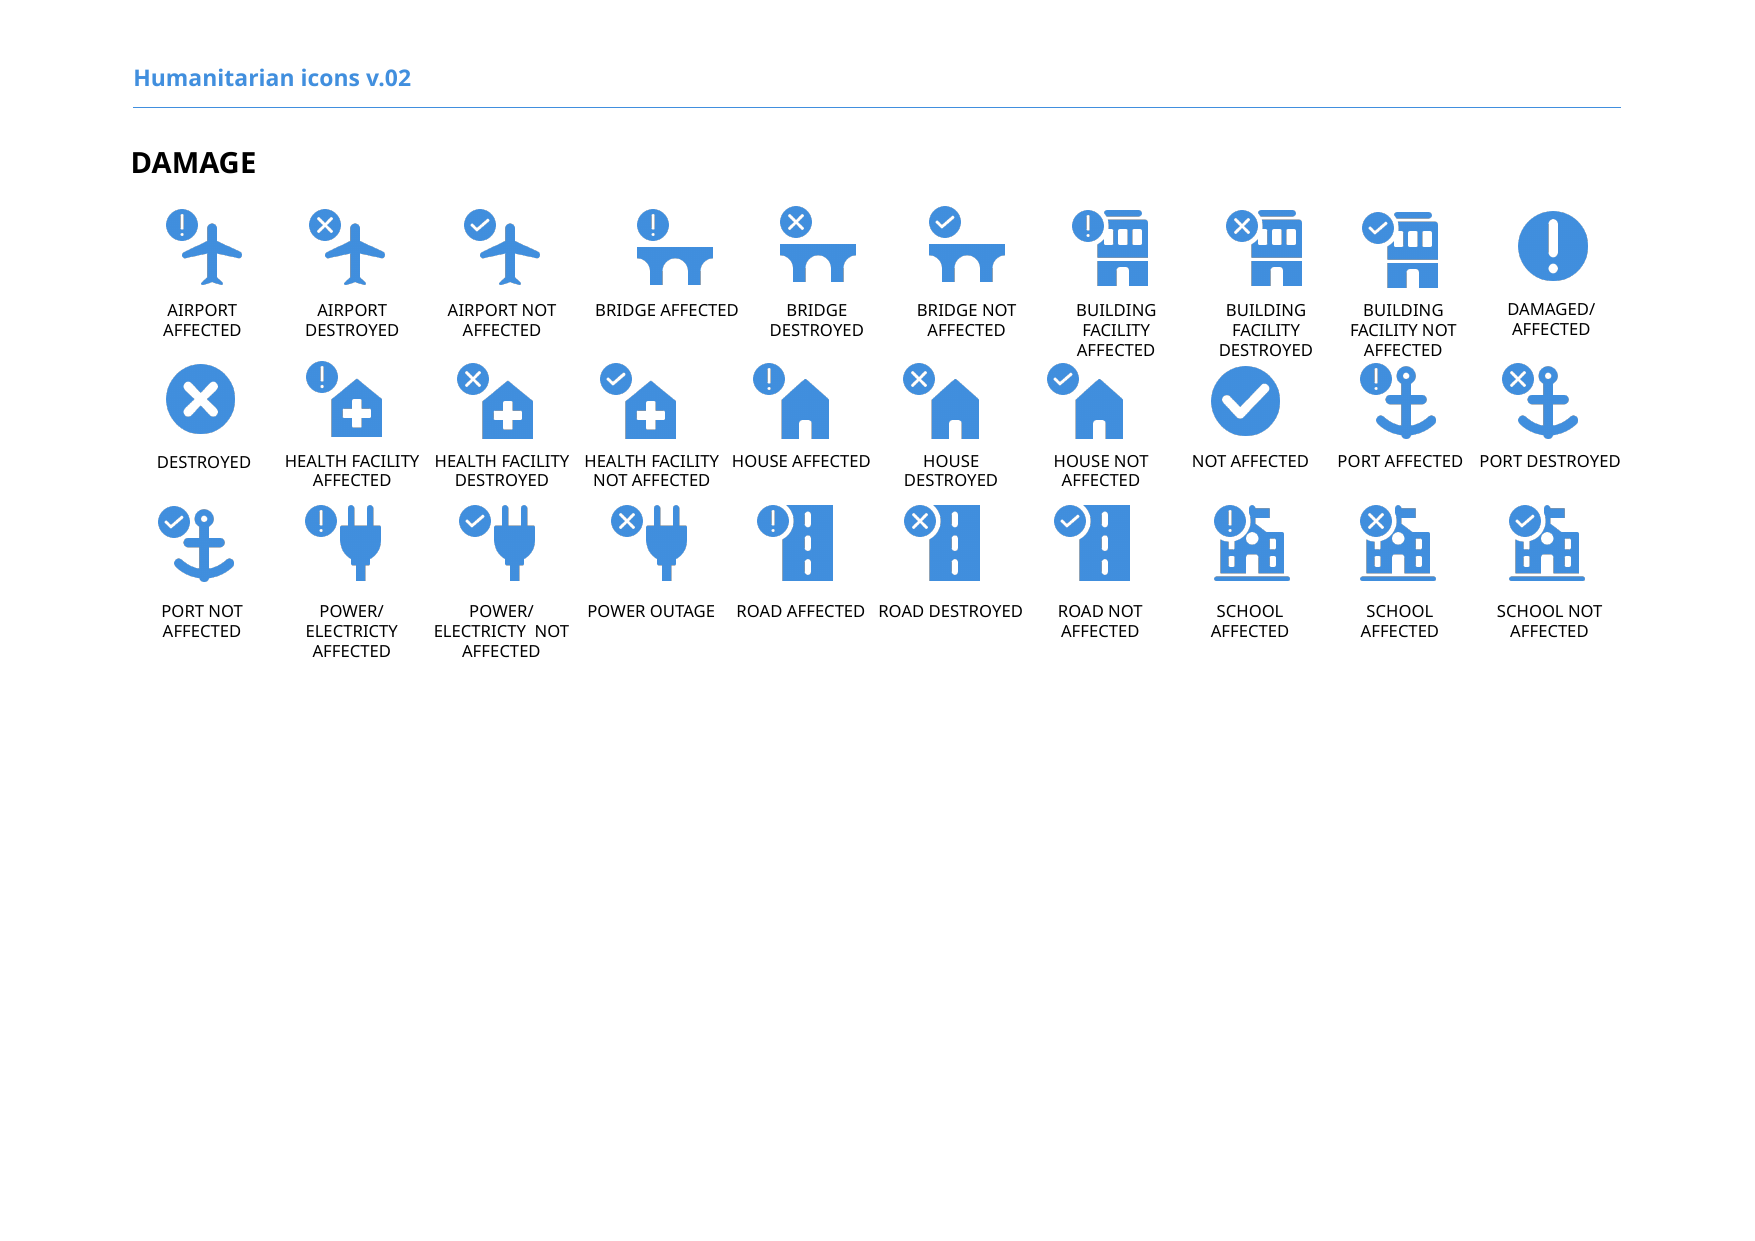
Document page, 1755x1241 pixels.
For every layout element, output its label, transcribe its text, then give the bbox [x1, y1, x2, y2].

text_box BRIDGE NOT AFFECTED [891, 300, 1041, 345]
text_box DAMAGED/ AFFECTED [1476, 298, 1627, 344]
text_box ROAD AFFECTED [725, 600, 875, 646]
text_box AIRPORT NOT AFFECTED [427, 300, 577, 345]
text_box SCHOOL AFFECTED [1175, 600, 1324, 646]
picture [611, 505, 687, 581]
text_box HOUSE DESTROYED [876, 450, 1025, 496]
picture [1214, 505, 1290, 581]
text_box BRIDGE DESTROYED [741, 300, 891, 345]
picture [757, 505, 833, 581]
picture [1054, 505, 1130, 581]
text_box HOUSE NOT AFFECTED [1025, 450, 1175, 496]
picture [158, 506, 234, 582]
picture [1509, 505, 1585, 581]
text_box DESTROYED [129, 451, 280, 497]
text_box BRIDGE AFFECTED [592, 300, 741, 345]
picture [1211, 366, 1280, 436]
text_box HEALTH FACILITY AFFECTED [277, 450, 427, 496]
picture [753, 363, 829, 439]
text_box HEALTH FACILITY NOT AFFECTED [576, 450, 726, 496]
picture [600, 363, 676, 439]
picture [306, 361, 382, 437]
text_box NOT AFFECTED [1175, 450, 1325, 496]
text_box POWER OUTAGE [576, 600, 725, 646]
picture [464, 209, 540, 285]
text_box PORT AFFECTED [1325, 450, 1475, 496]
list Humanitarian icons v.02 [133, 63, 1659, 108]
text_box ROAD NOT AFFECTED [1025, 600, 1175, 646]
picture [309, 209, 385, 285]
picture [929, 206, 1005, 282]
picture [1502, 363, 1578, 439]
picture [1047, 363, 1123, 439]
picture [1360, 505, 1436, 581]
picture [1518, 211, 1588, 281]
text_box HEALTH FACILITY DESTROYED [427, 450, 576, 496]
picture [166, 209, 242, 285]
text_box AIRPORT DESTROYED [277, 300, 427, 345]
picture [637, 209, 713, 285]
text_box POWER/ELECTRICTY AFFECTED [276, 600, 426, 646]
picture [904, 505, 980, 581]
picture [1072, 210, 1148, 286]
text_box SCHOOL AFFECTED [1324, 600, 1474, 646]
text_box DAMAGE [130, 144, 798, 179]
text_box BUILDING FACILITY NOT AFFECTED [1328, 299, 1479, 345]
picture [1226, 210, 1302, 286]
text_box POWER/ELECTRICTY NOT AFFECTED [426, 600, 576, 646]
text_box PORT DESTROYED [1475, 450, 1626, 496]
text_box SCHOOL NOT AFFECTED [1474, 600, 1625, 646]
picture [305, 505, 381, 581]
text_box ROAD DESTROYED [875, 600, 1025, 646]
text_box BUILDING FACILITY DESTROYED [1191, 300, 1328, 345]
picture [166, 364, 235, 434]
text_box PORT NOT AFFECTED [127, 600, 276, 646]
picture [780, 206, 856, 282]
text_box HOUSE AFFECTED [726, 450, 876, 496]
picture [457, 363, 533, 439]
picture [903, 363, 979, 439]
picture [1362, 212, 1438, 288]
text_box AIRPORT AFFECTED [127, 300, 277, 345]
picture [459, 505, 535, 581]
picture [1360, 363, 1436, 439]
text_box BUILDING FACILITY AFFECTED [1041, 300, 1191, 345]
